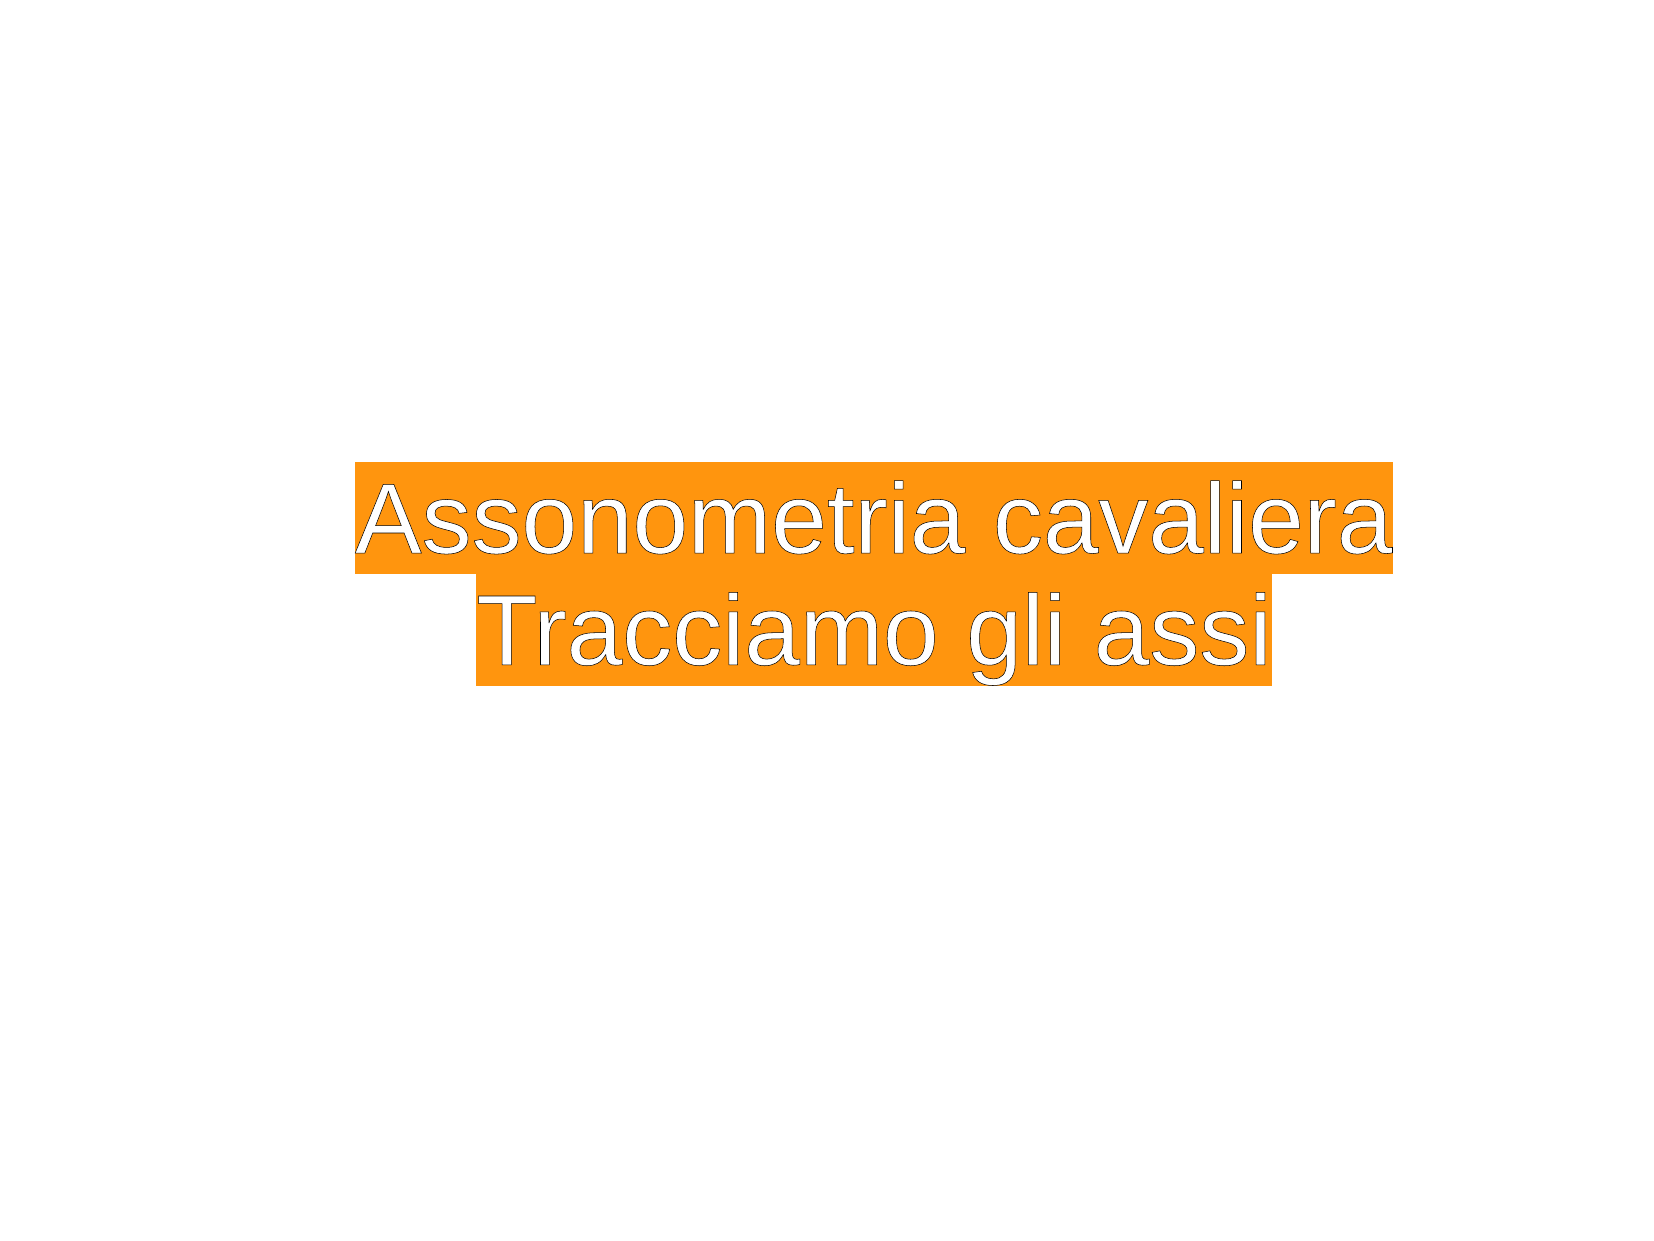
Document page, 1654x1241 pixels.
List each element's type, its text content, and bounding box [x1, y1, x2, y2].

text_box Assonometria cavaliera Tracciamo gli assi [271, 141, 1477, 1007]
